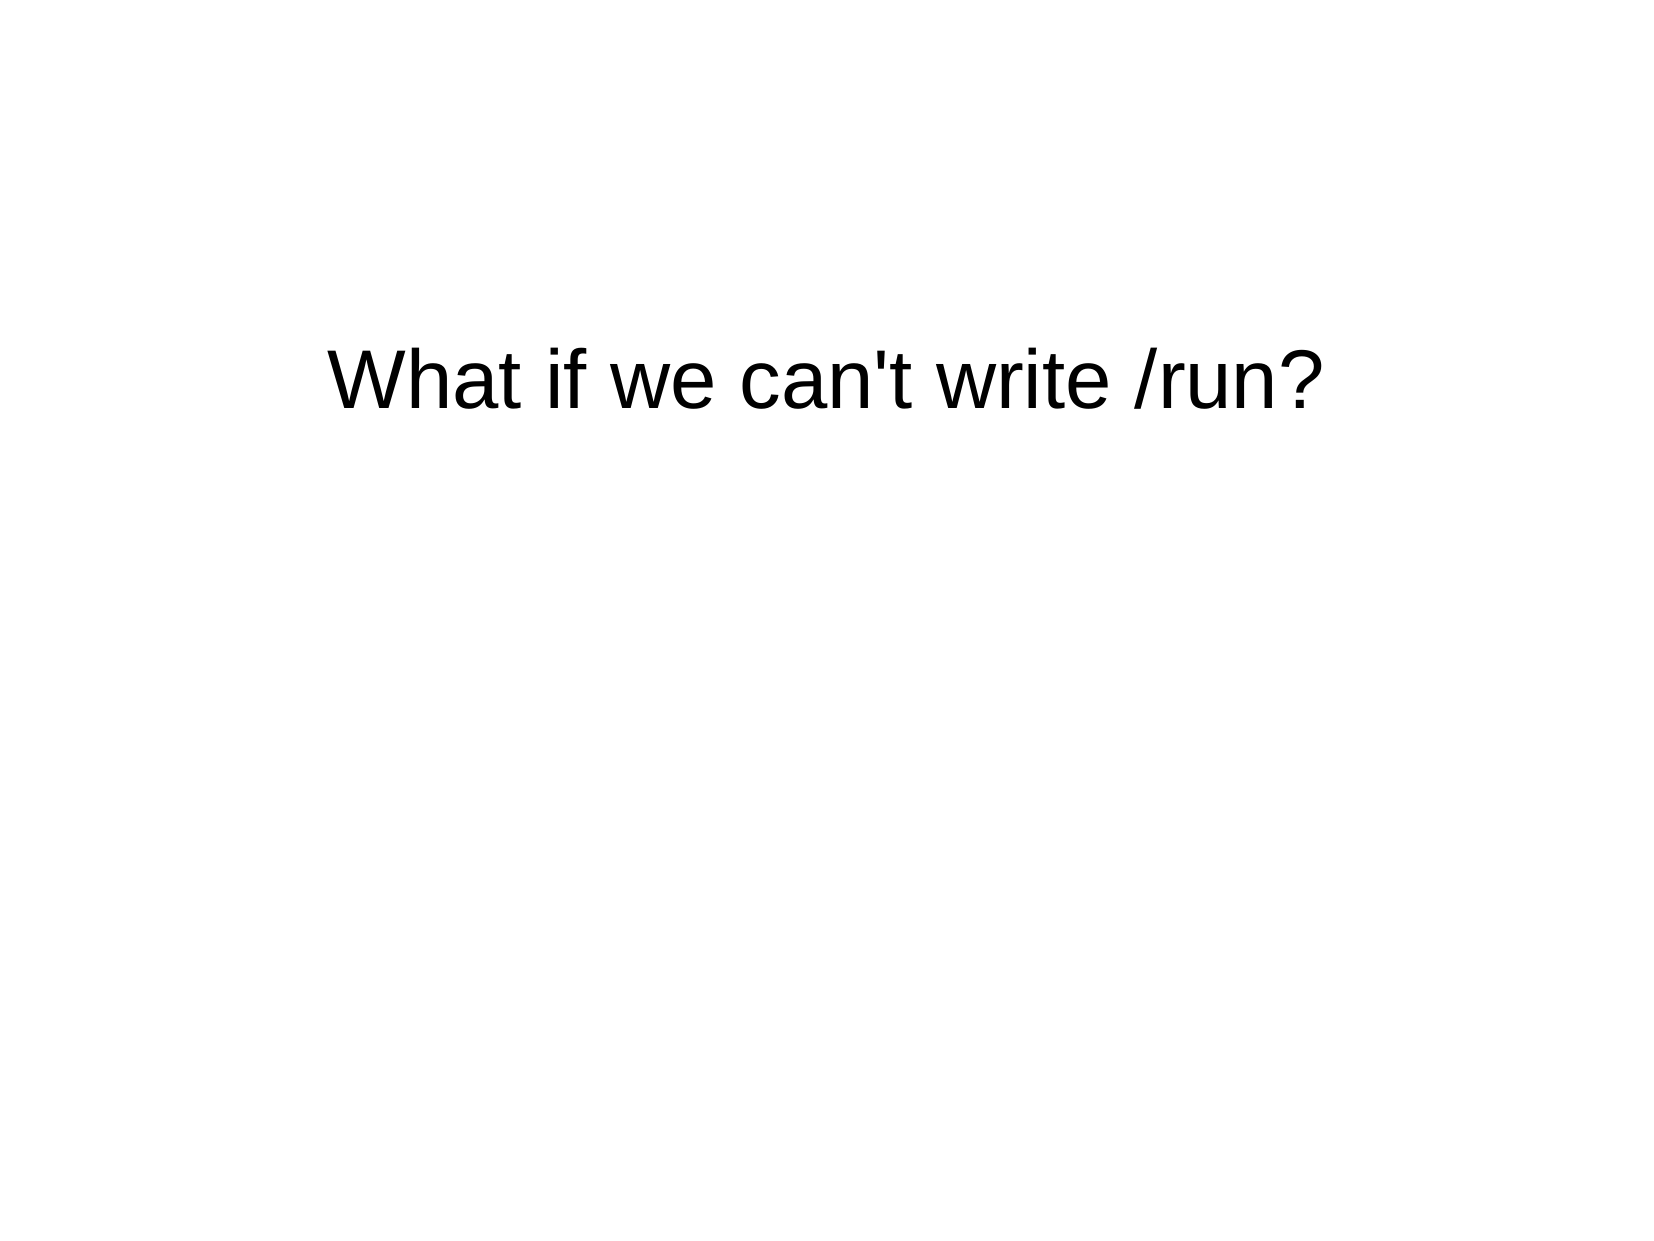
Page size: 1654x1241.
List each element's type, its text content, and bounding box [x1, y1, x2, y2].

subtitle What if we can't write /run? [82, 49, 1571, 1010]
